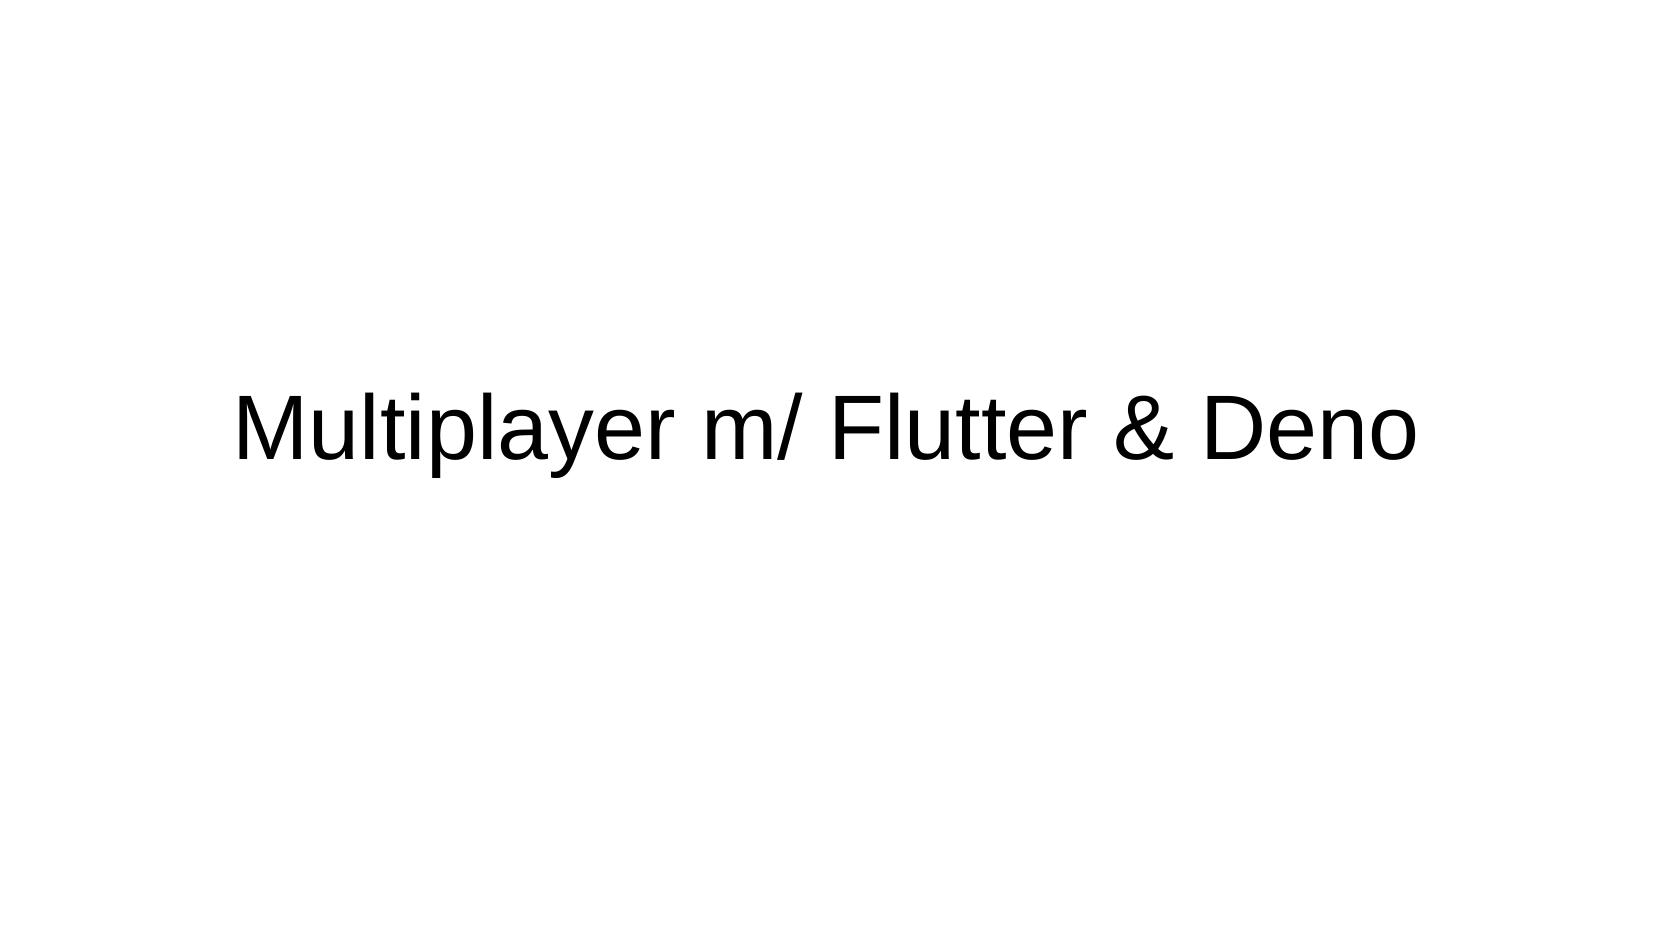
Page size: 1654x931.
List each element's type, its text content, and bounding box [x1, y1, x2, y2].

title Multiplayer m/ Flutter & Deno [82, 350, 1571, 506]
